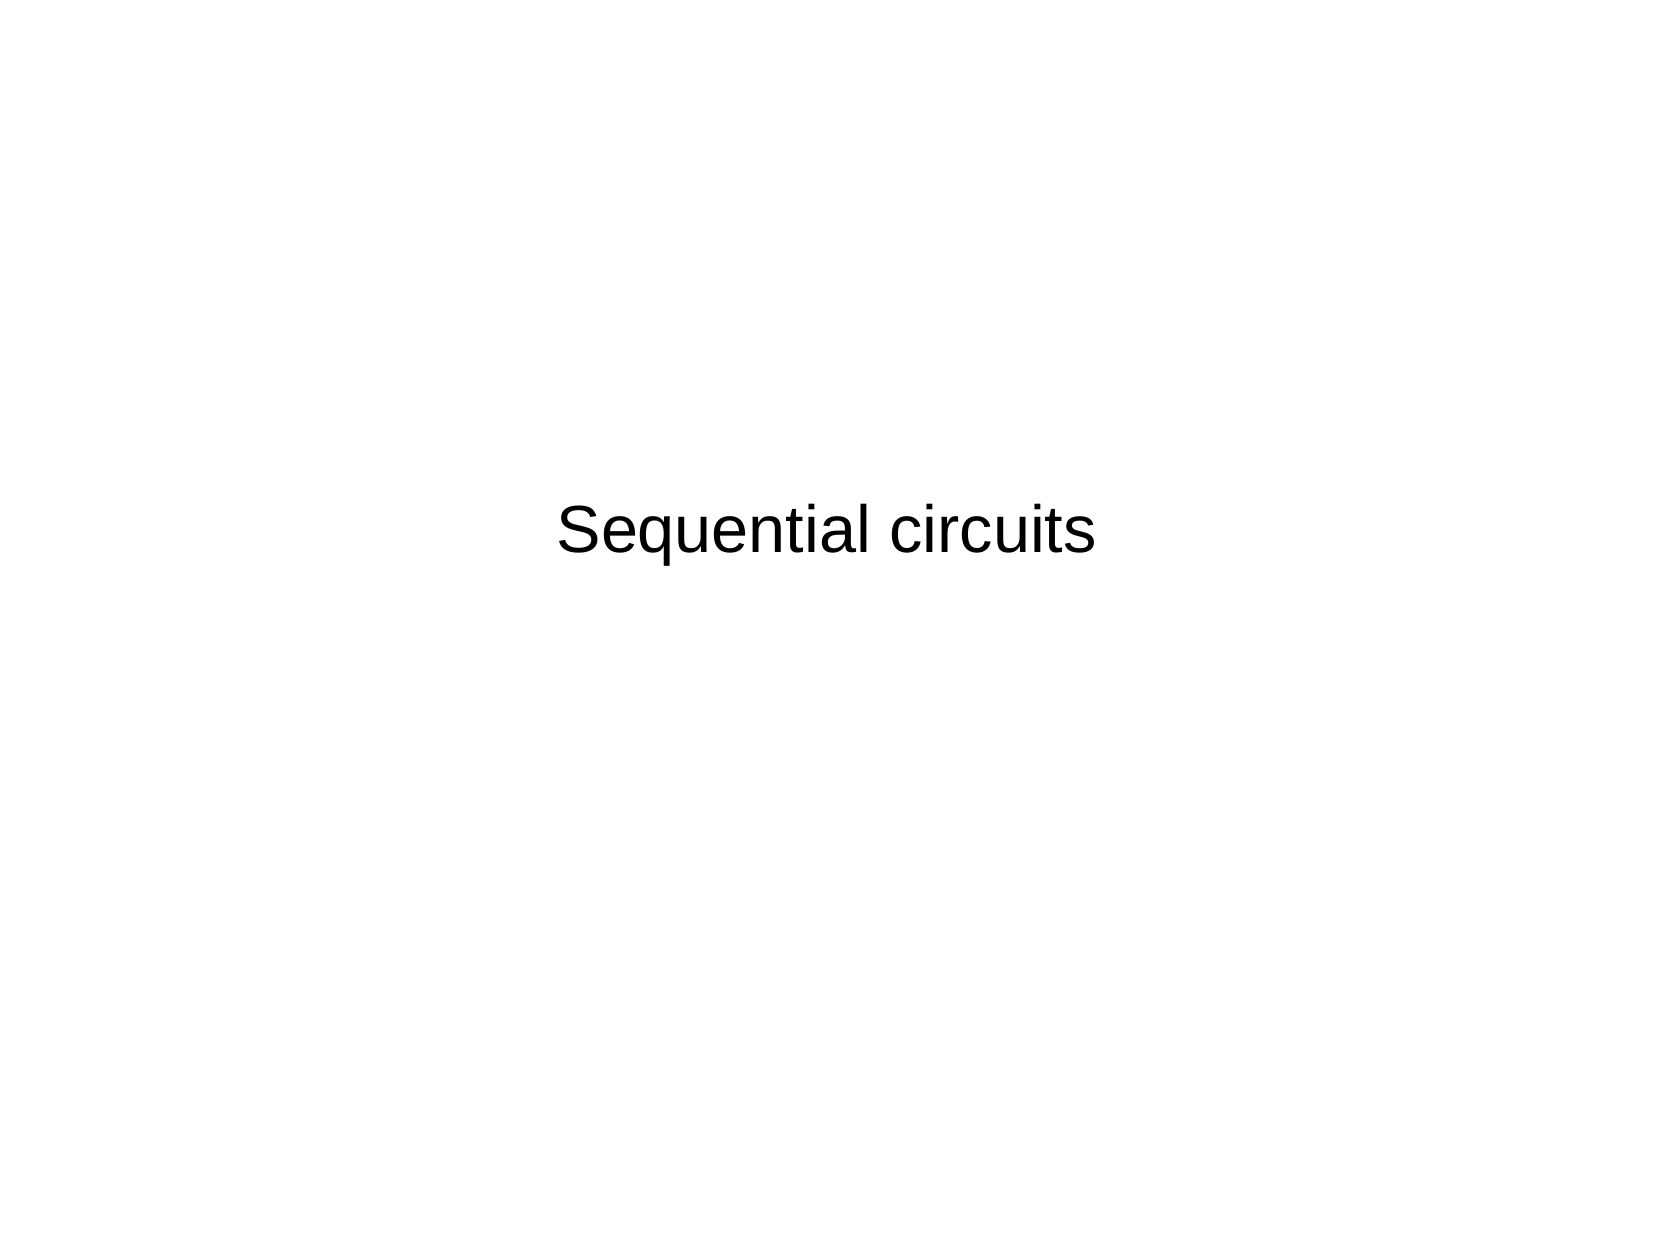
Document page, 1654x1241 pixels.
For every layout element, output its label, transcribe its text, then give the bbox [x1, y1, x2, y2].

subtitle Sequential circuits [82, 49, 1571, 1010]
